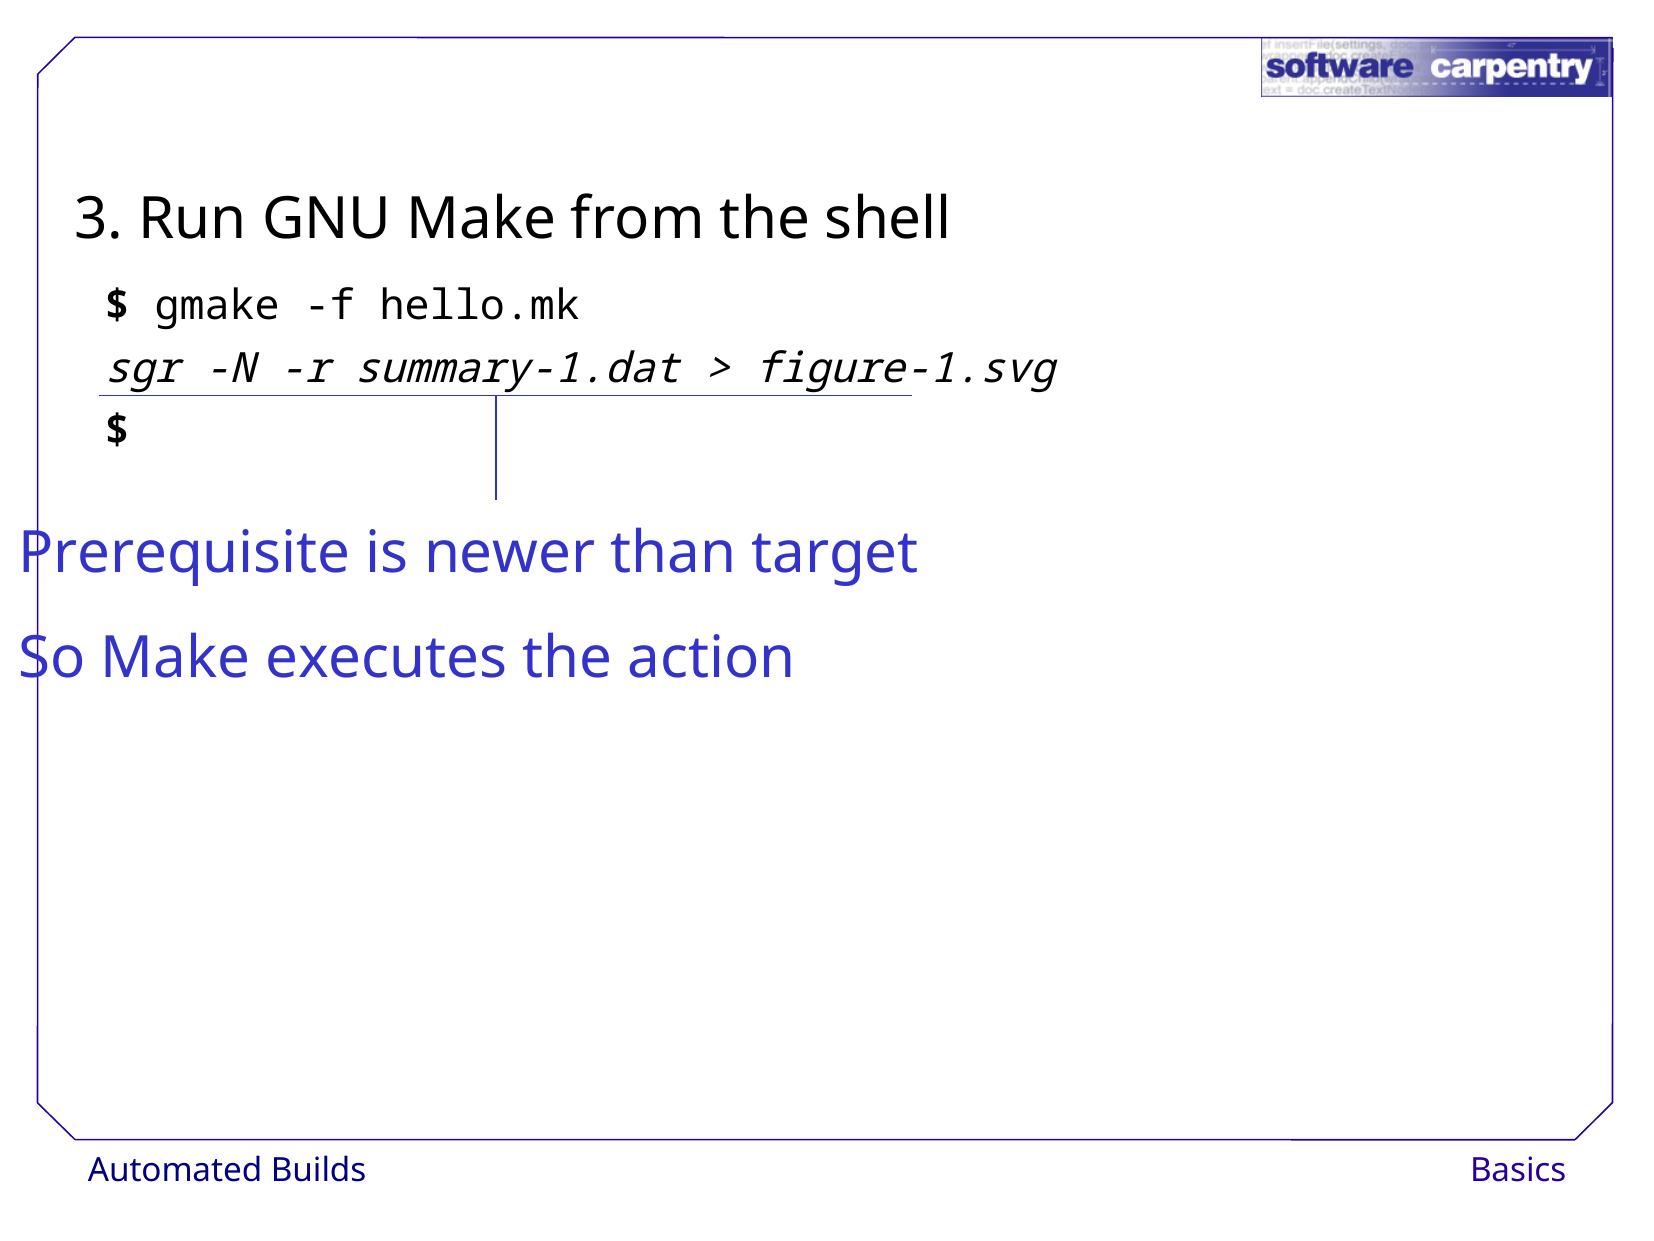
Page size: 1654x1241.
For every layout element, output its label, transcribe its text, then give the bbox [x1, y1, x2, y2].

text_box $ gmake -f hello.mk sgr -N -r summary-1.dat > figure-1.svg $ [89, 258, 1512, 476]
picture [1261, 39, 1613, 97]
text_box 3. Run GNU Make from the shell [59, 138, 1117, 259]
text_box Prerequisite is newer than target So Make executes the action [3, 471, 1084, 697]
